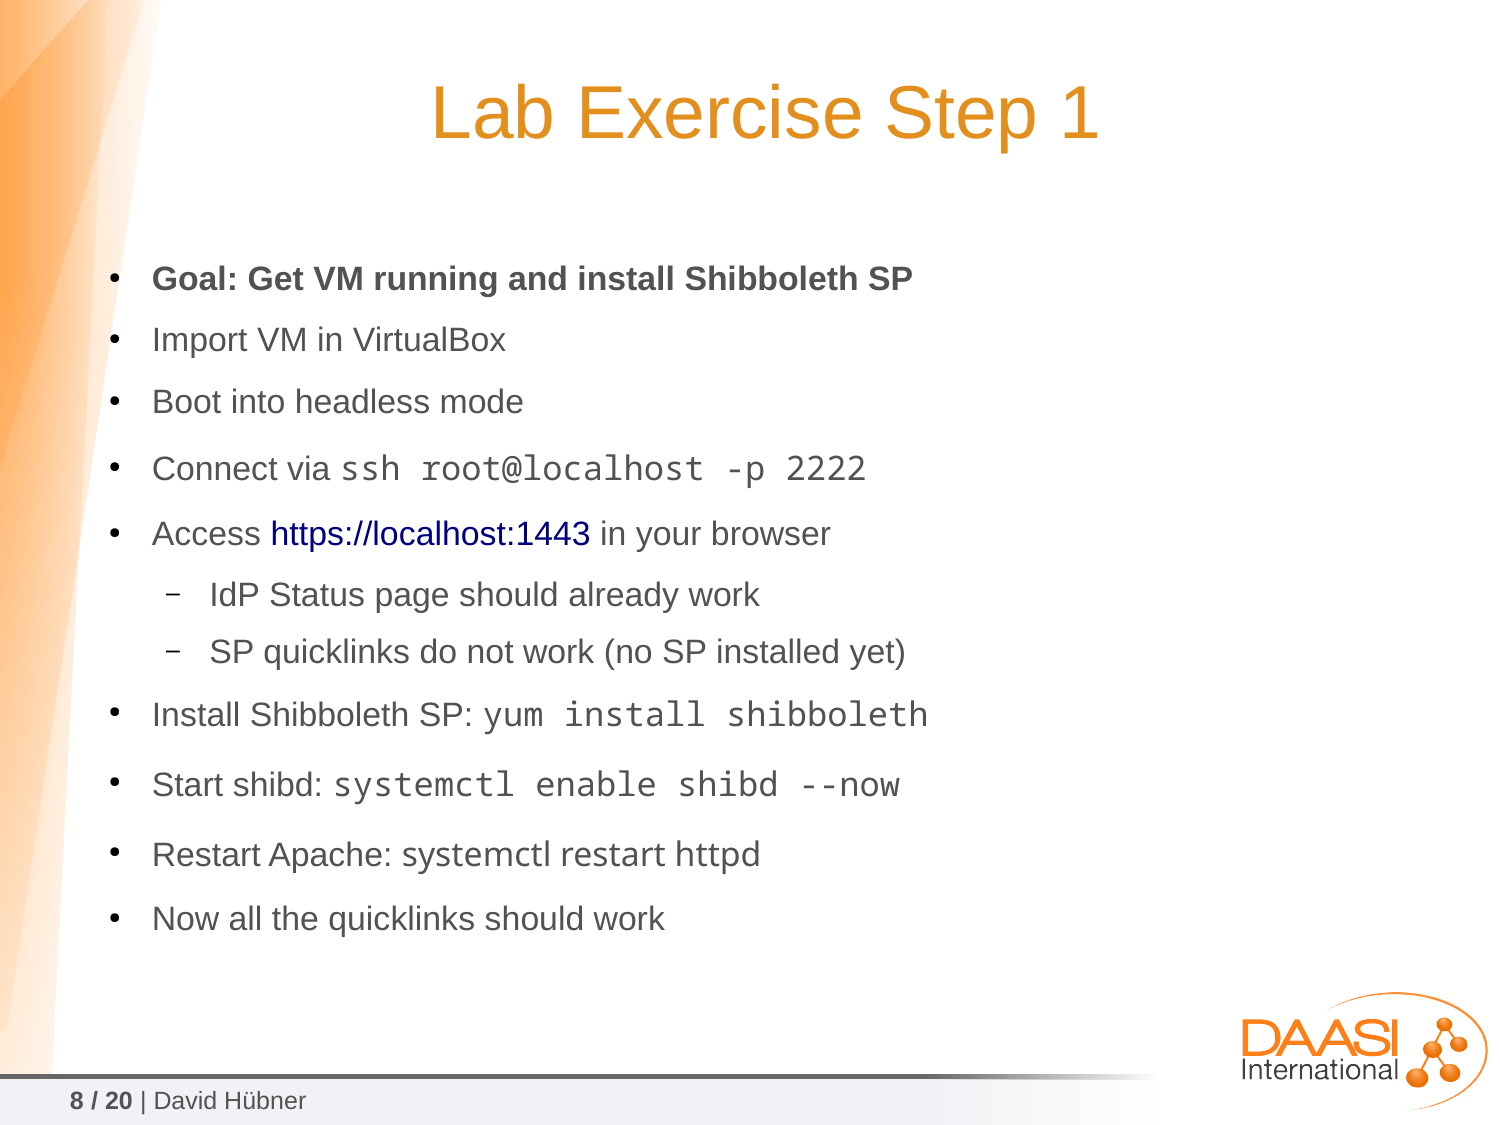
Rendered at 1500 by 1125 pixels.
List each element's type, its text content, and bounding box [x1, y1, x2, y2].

picture [1240, 992, 1500, 1111]
title Lab Exercise Step 1 [91, 48, 1441, 178]
list Goal: Get VM running and install Shibboleth SP Import VM in VirtualBox Boot into headless mode Connect via ssh root@localhost -p 2222 Access https://localhost:1443 in your browser IdP Status page should already work SP quicklinks do not work (no SP installed yet) Install Shibboleth SP: yum install shibboleth Start shibd: systemctl enable shibd --now Restart Apache: systemctl restart httpd Now all the quicklinks should work [94, 259, 1441, 945]
